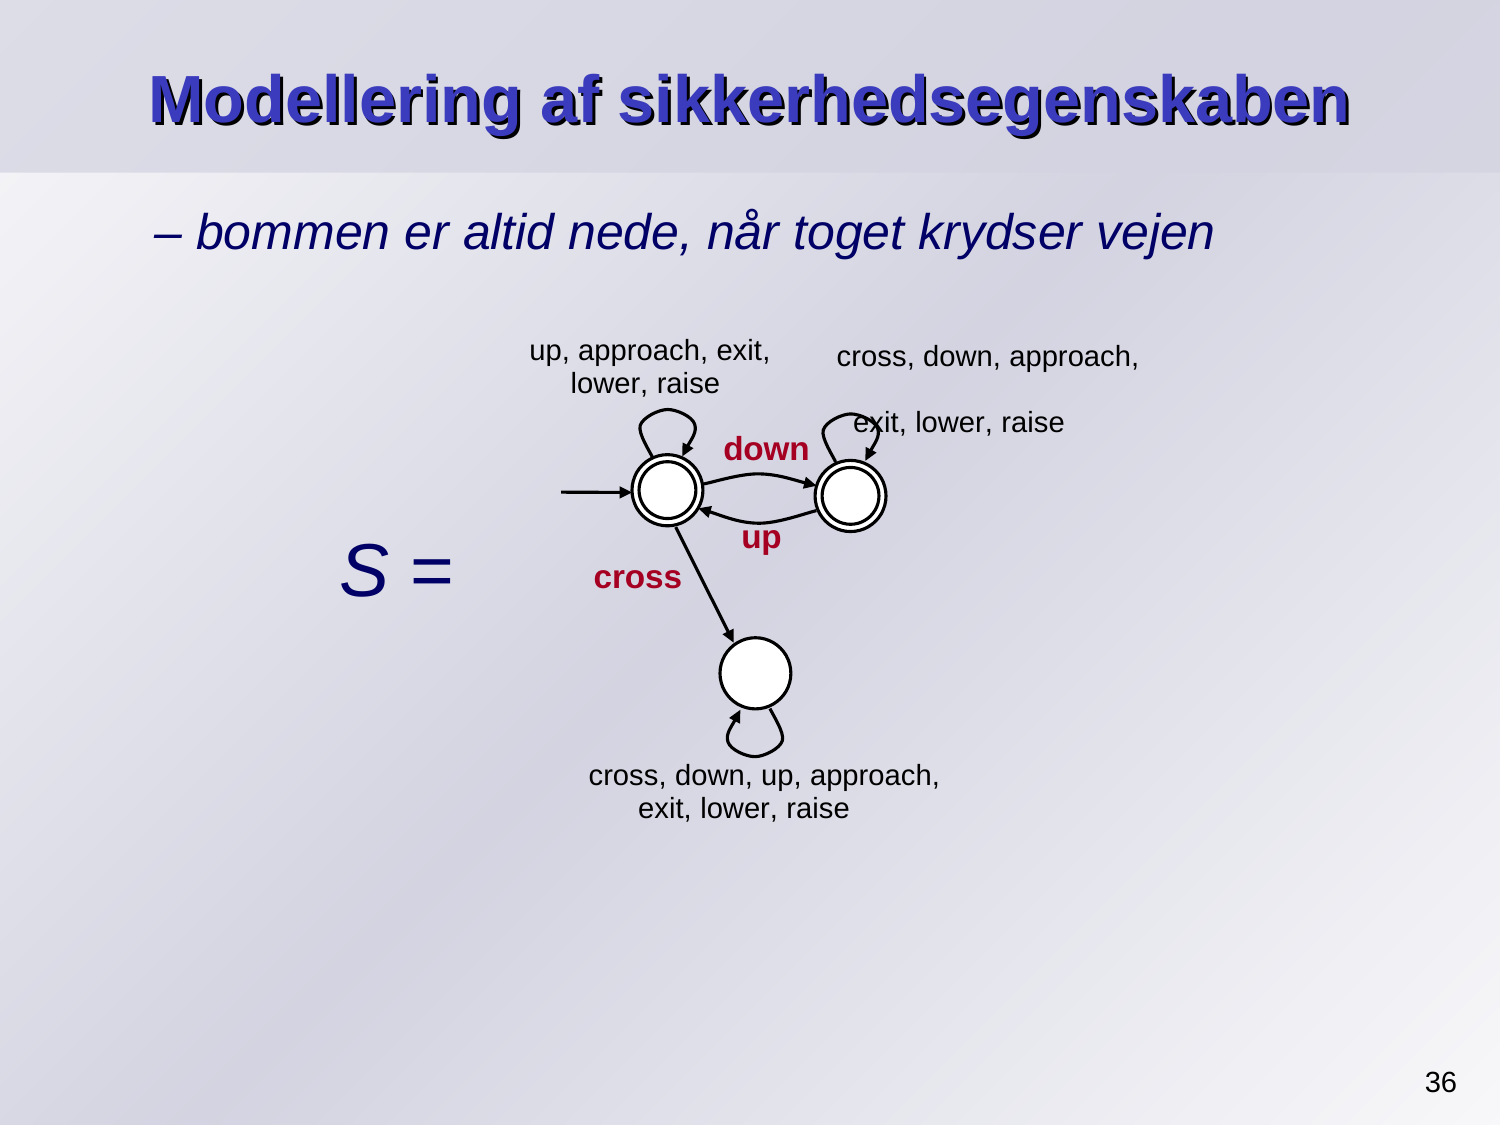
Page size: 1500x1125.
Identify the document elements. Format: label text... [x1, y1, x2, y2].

text_box [815, 476, 887, 532]
text_box cross [578, 550, 698, 604]
text_box cross, down, approach, exit, lower, raise [821, 345, 1162, 479]
text_box [720, 637, 791, 709]
text_box down [708, 422, 821, 476]
text_box [824, 479, 877, 522]
text_box down [729, 445, 736, 457]
title Modellering af sikkerhedsegenskaben [75, 24, 1426, 173]
text_box S = [324, 521, 470, 621]
text_box up, approach, exit, lower, raise [514, 345, 793, 441]
list – bommen er altid nede, når toget krydser vejen [64, 196, 1459, 345]
text_box cross, down, up, approach, exit, lower, raise [573, 751, 963, 866]
text_box [632, 454, 703, 526]
text_box up [726, 511, 798, 564]
